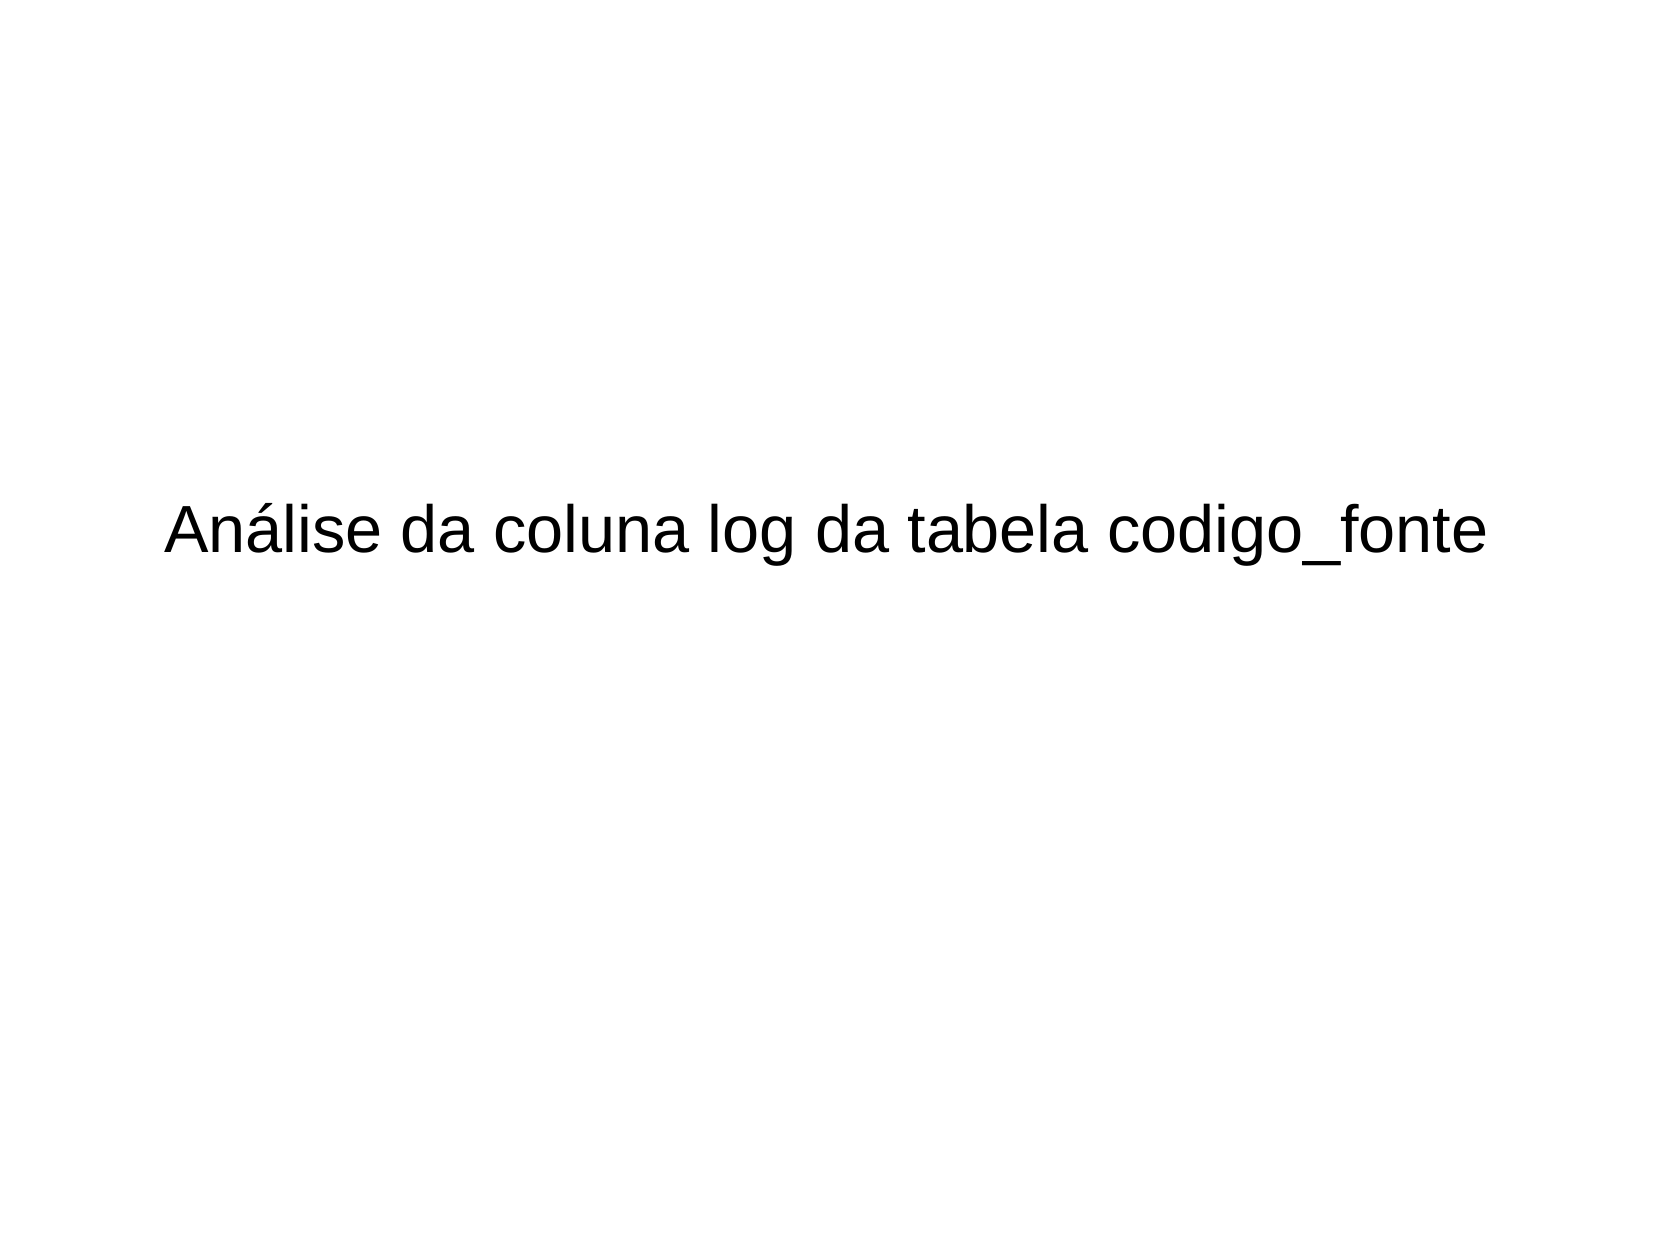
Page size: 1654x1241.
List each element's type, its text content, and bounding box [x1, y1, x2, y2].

subtitle Análise da coluna log da tabela codigo_fonte [82, 49, 1571, 1010]
